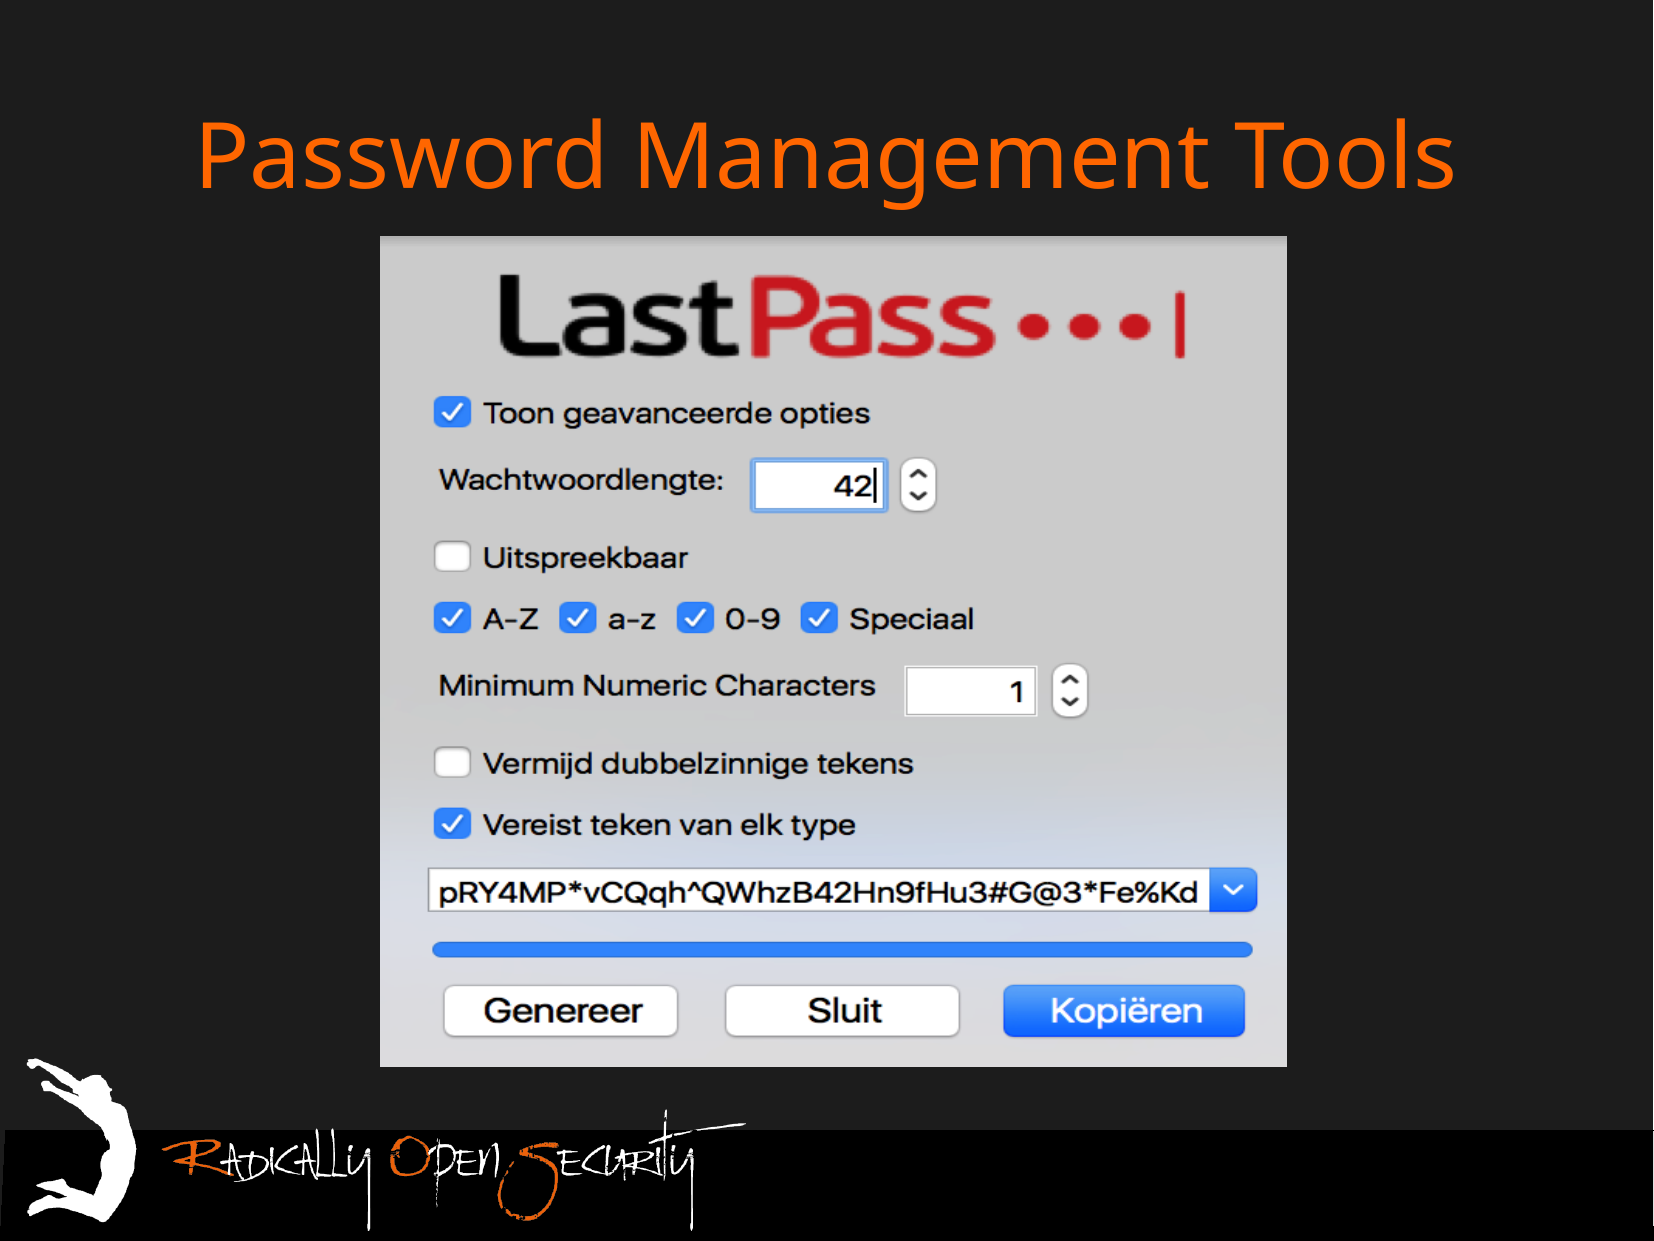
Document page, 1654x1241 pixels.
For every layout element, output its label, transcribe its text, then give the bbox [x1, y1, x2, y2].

title Password Management Tools [82, 49, 1571, 257]
picture [0, 236, 1287, 1241]
